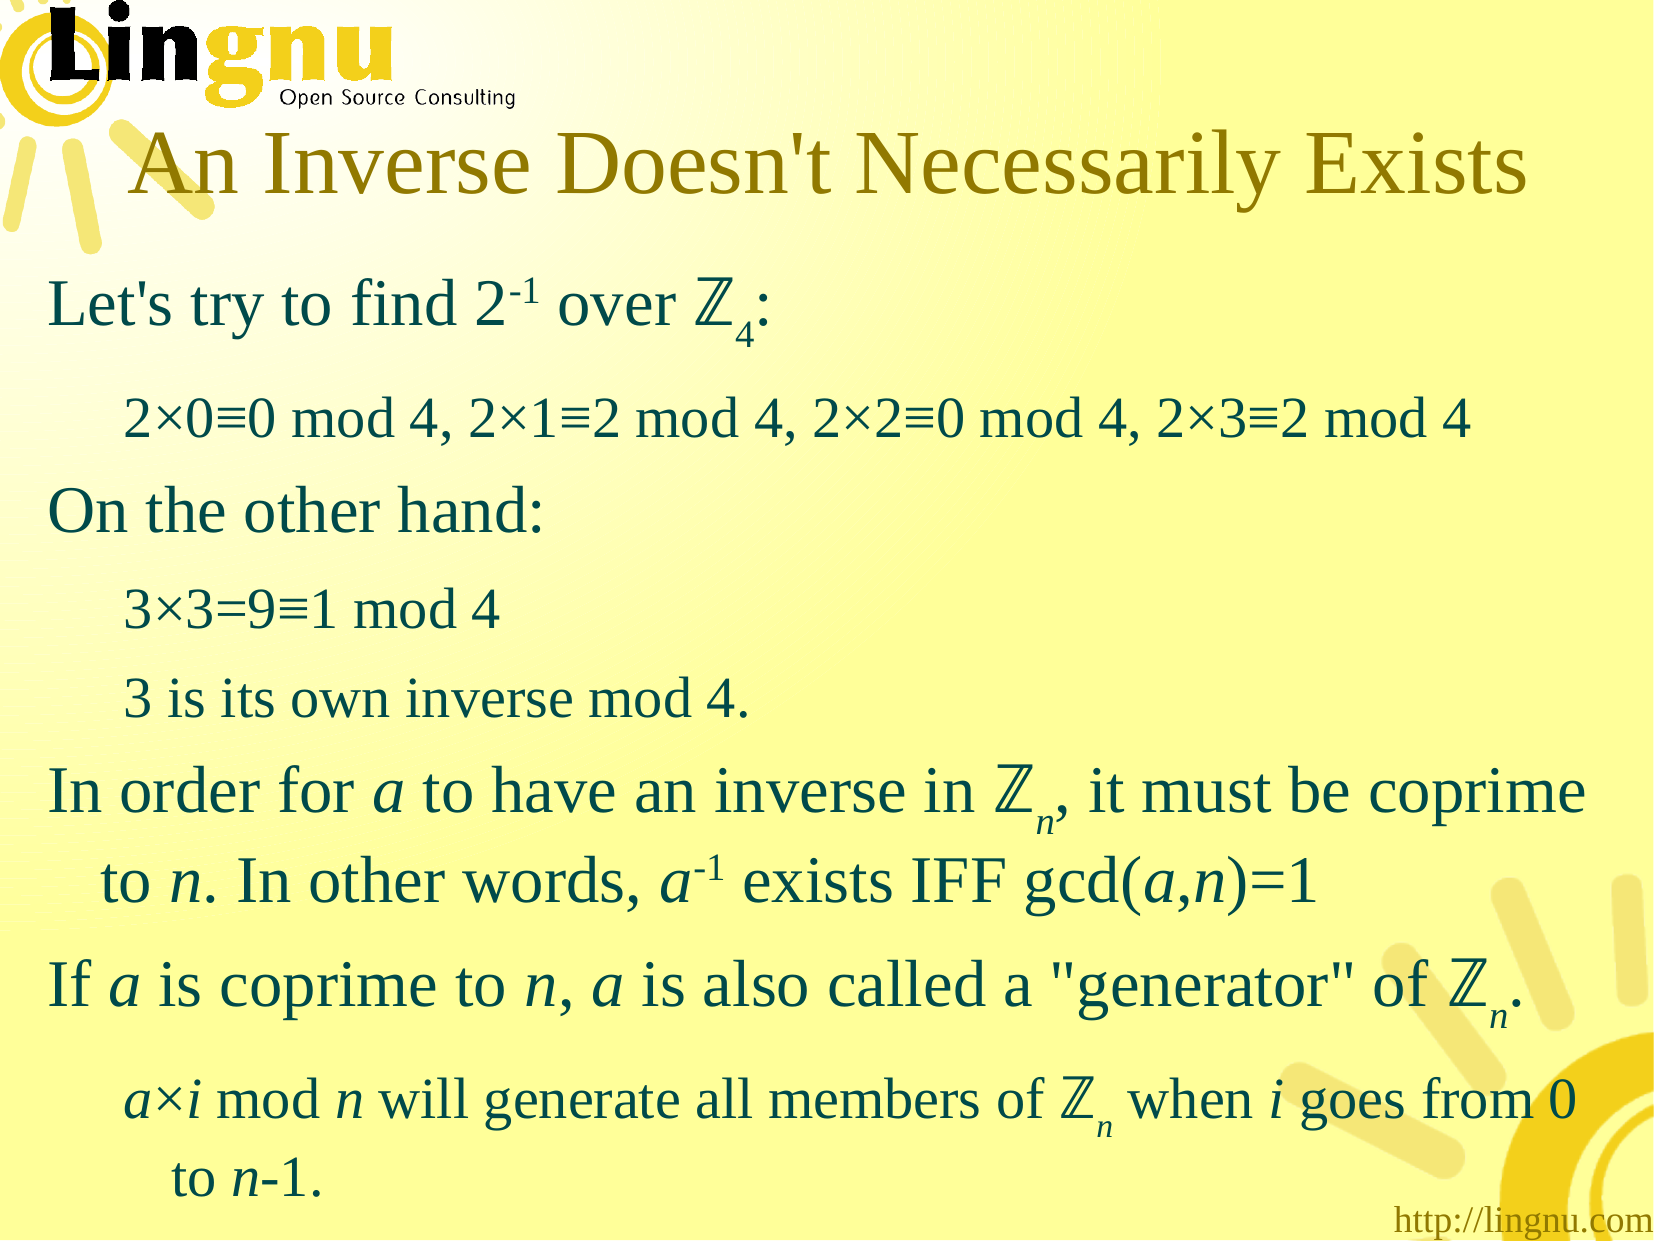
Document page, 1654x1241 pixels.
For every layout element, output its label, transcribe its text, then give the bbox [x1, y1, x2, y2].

picture [0, 0, 516, 256]
list Let's try to find 2-1 over ℤ4: 2×0≡0 mod 4, 2×1≡2 mod 4, 2×2≡0 mod 4, 2×3≡2 mod 4 On the other hand: 3×3=9≡1 mod 4 3 is its own inverse mod 4. In order for a to have an inverse in ℤn, it must be coprime to n. In other words, a-1 exists IFF gcd(a,n)=1 If a is coprime to n, a is also called a "generator" of ℤn. a×i mod n will generate all members of ℤn when i goes from 0 to n-1. [29, 265, 1625, 1210]
picture [1256, 871, 1654, 1241]
title An Inverse Doesn't Necessarily Exists [123, 58, 1536, 265]
